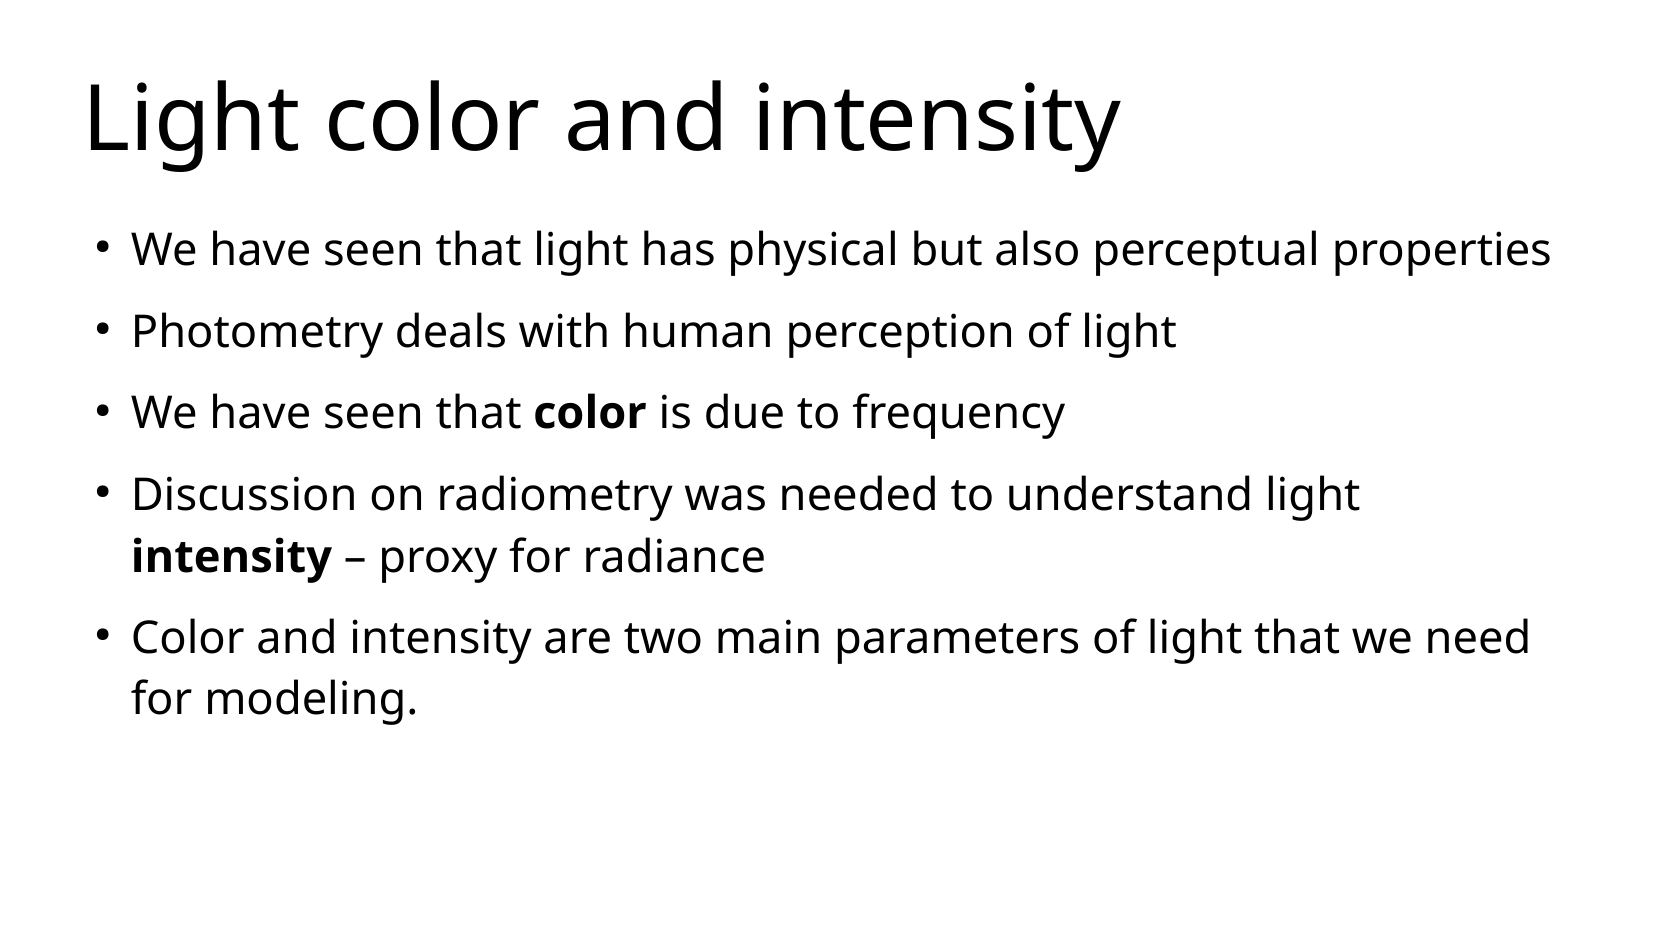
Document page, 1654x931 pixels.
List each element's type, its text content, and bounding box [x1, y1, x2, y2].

list We have seen that light has physical but also perceptual properties Photometry deals with human perception of light We have seen that color is due to frequency Discussion on radiometry was needed to understand light intensity – proxy for radiance Color and intensity are two main parameters of light that we need for modeling. [82, 217, 1571, 758]
title Light color and intensity [82, 37, 1571, 193]
